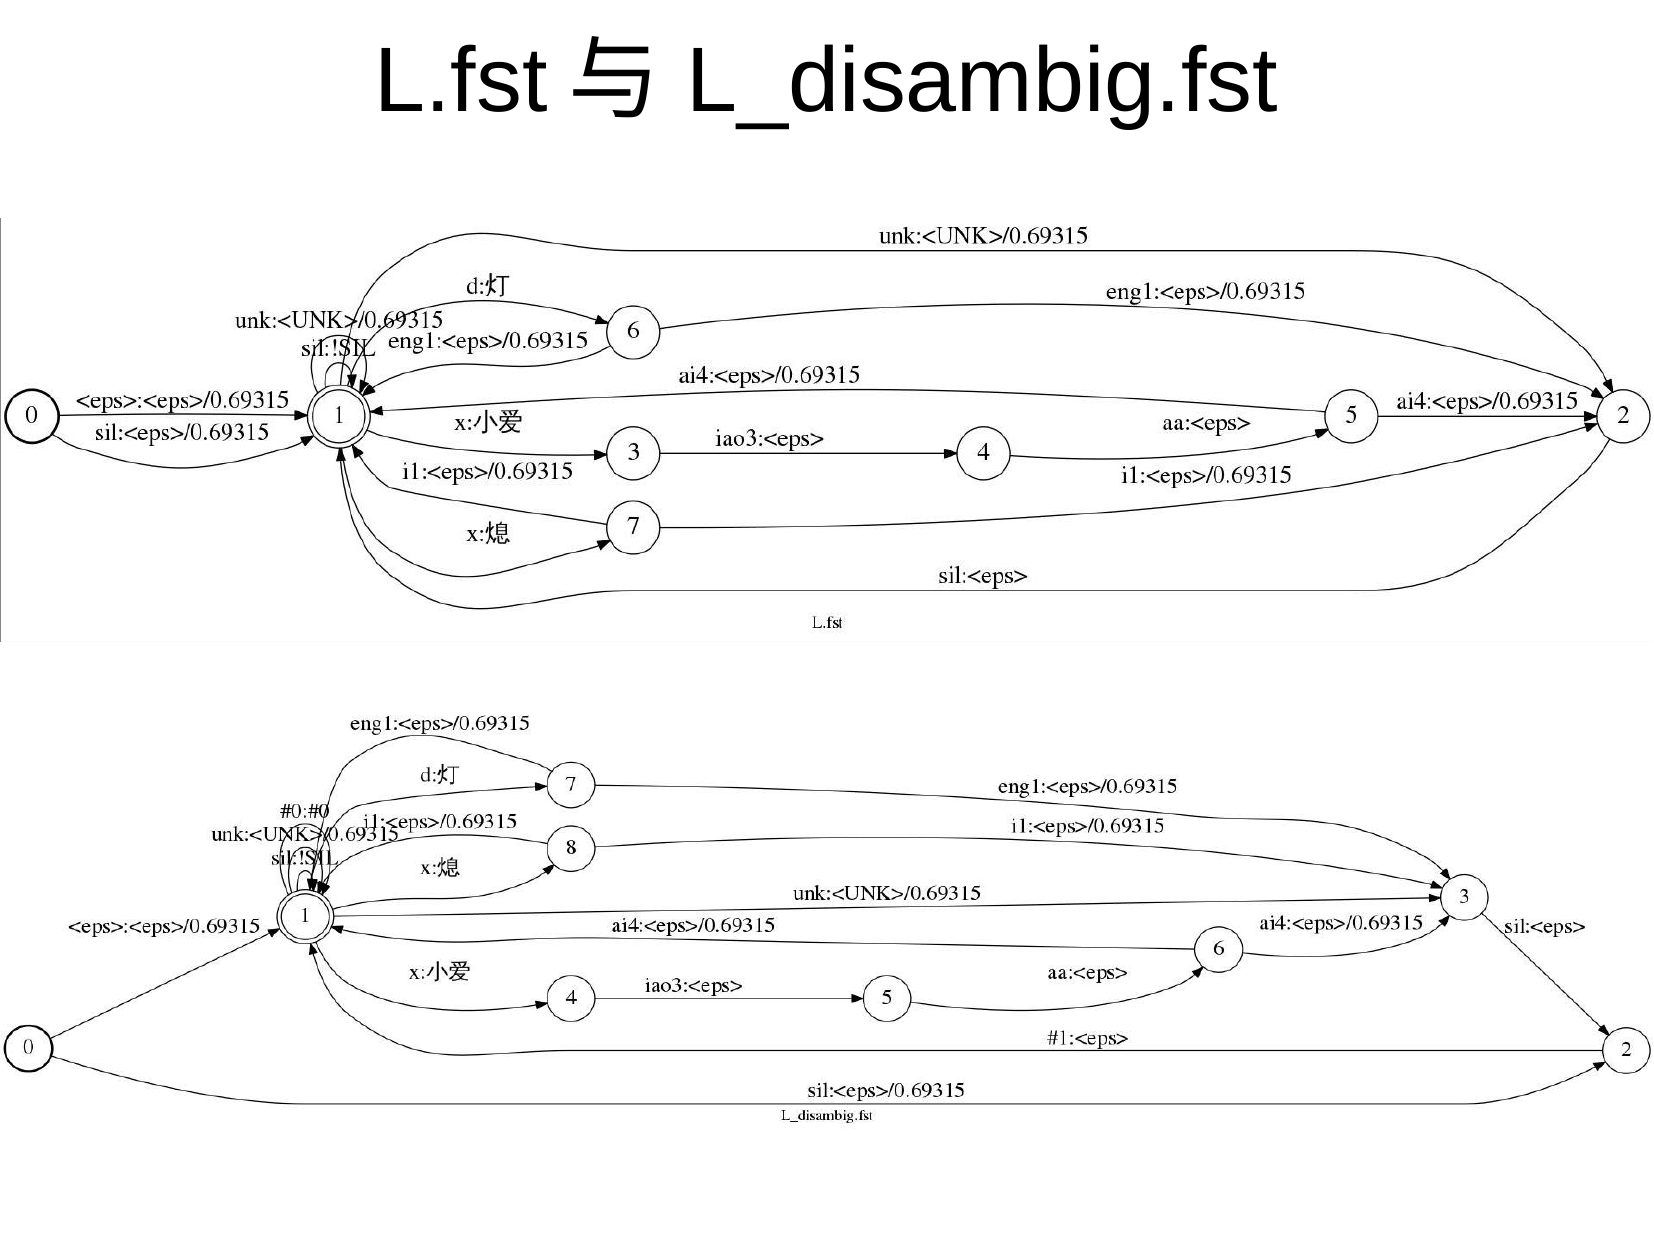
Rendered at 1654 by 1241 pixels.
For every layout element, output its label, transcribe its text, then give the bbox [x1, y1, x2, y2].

picture [0, 218, 1654, 642]
picture [0, 708, 1654, 1132]
title L.fst与L_disambig.fst [82, 3, 1571, 141]
